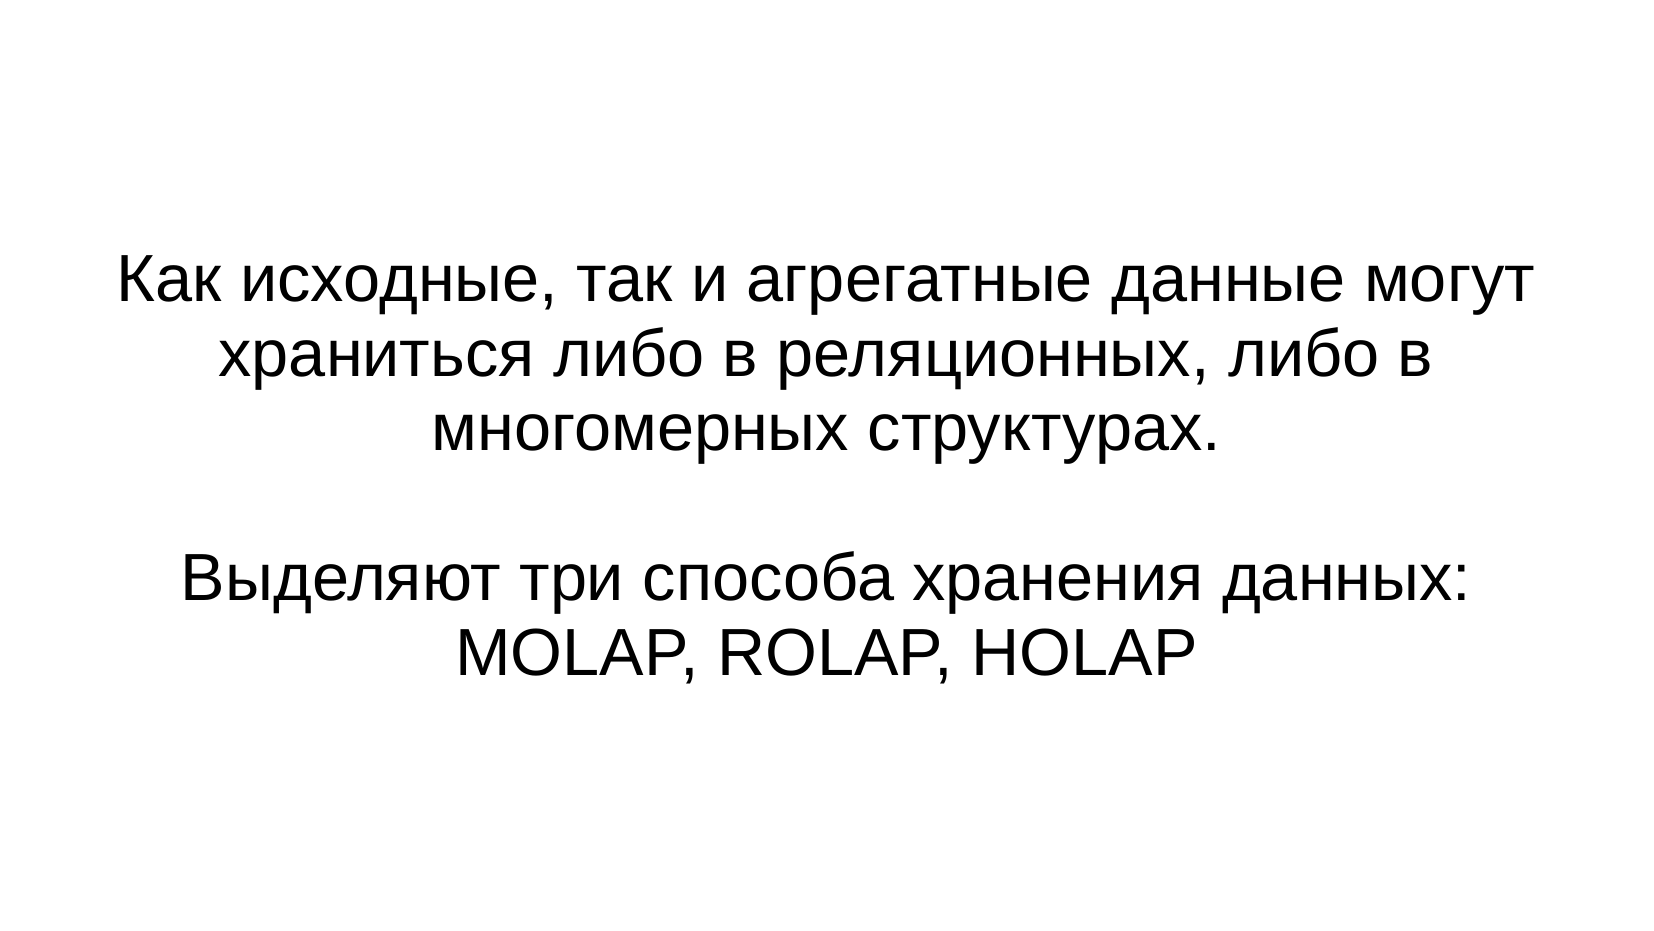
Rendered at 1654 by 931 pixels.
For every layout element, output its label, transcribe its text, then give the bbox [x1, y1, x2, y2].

subtitle Как исходные, так и агрегатные данные могут храниться либо в реляционных, либо в многомерных структурах. Выделяют три способа хранения данных: MOLAP, ROLAP, HOLAP [82, 60, 1571, 871]
